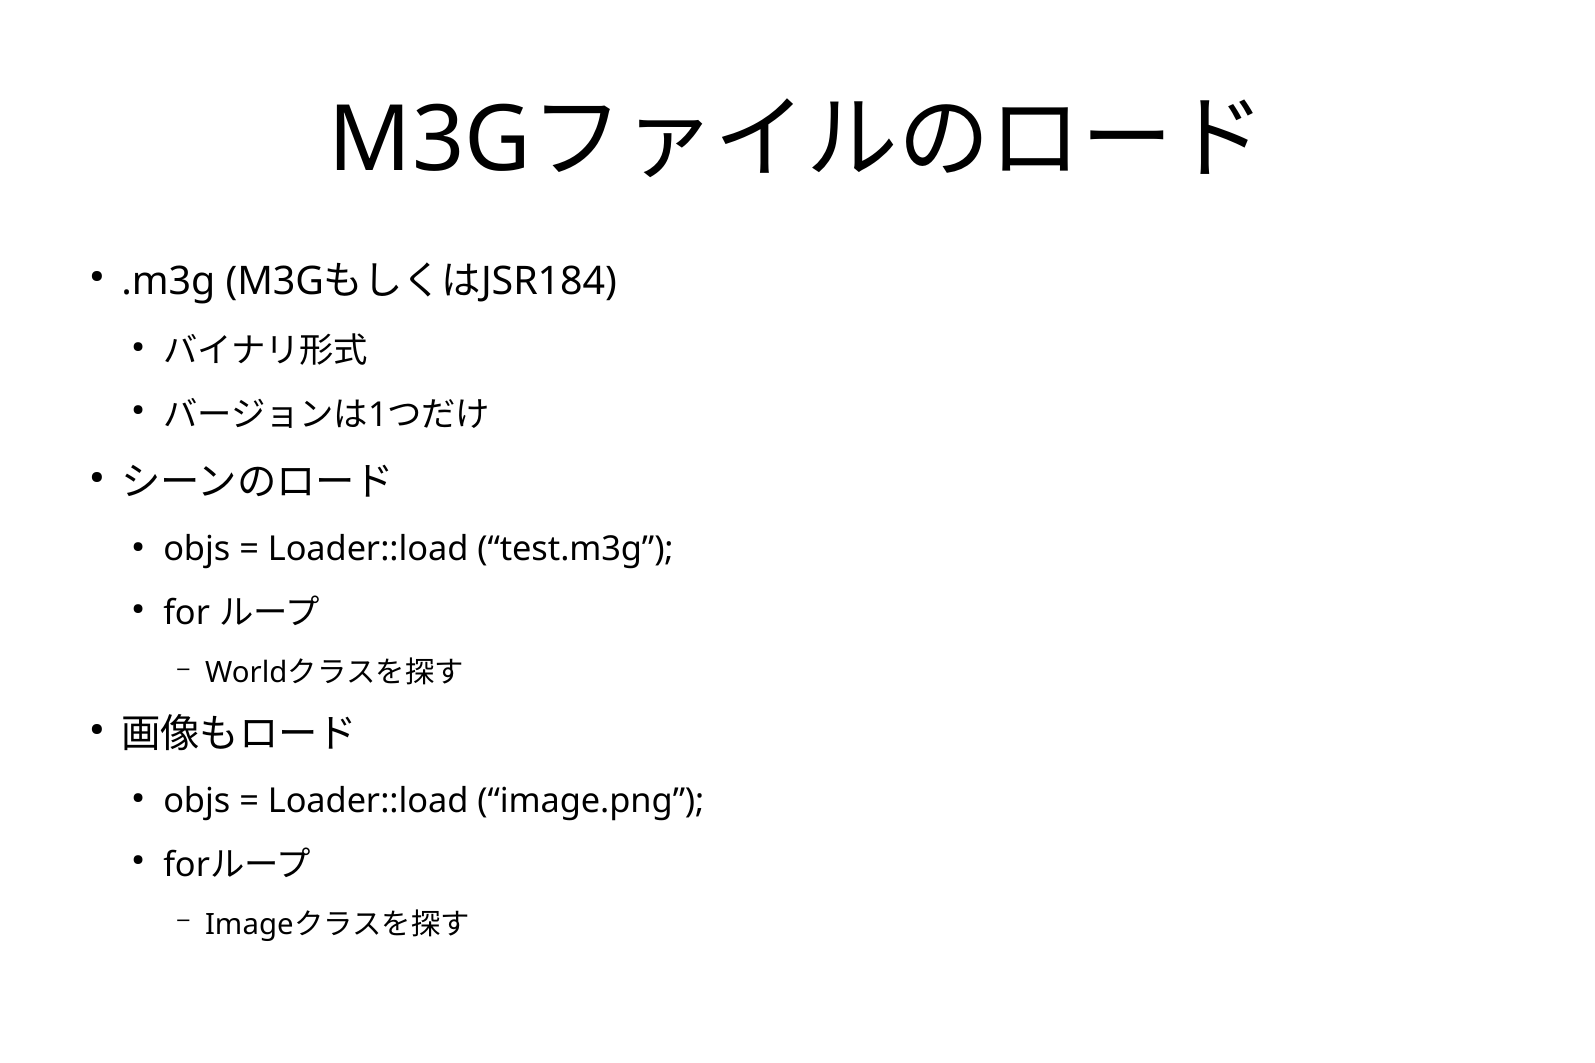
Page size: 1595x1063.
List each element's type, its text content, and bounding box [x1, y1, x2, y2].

title M3Gファイルのロード [79, 29, 1515, 233]
list .m3g (M3GもしくはJSR184) バイナリ形式 バージョンは1つだけ シーンのロード objs = Loader::load (“test.m3g”); for ループ Worldクラスを探す 画像もロード objs = Loader::load (“image.png”); forループ Imageクラスを探す [79, 248, 1515, 951]
